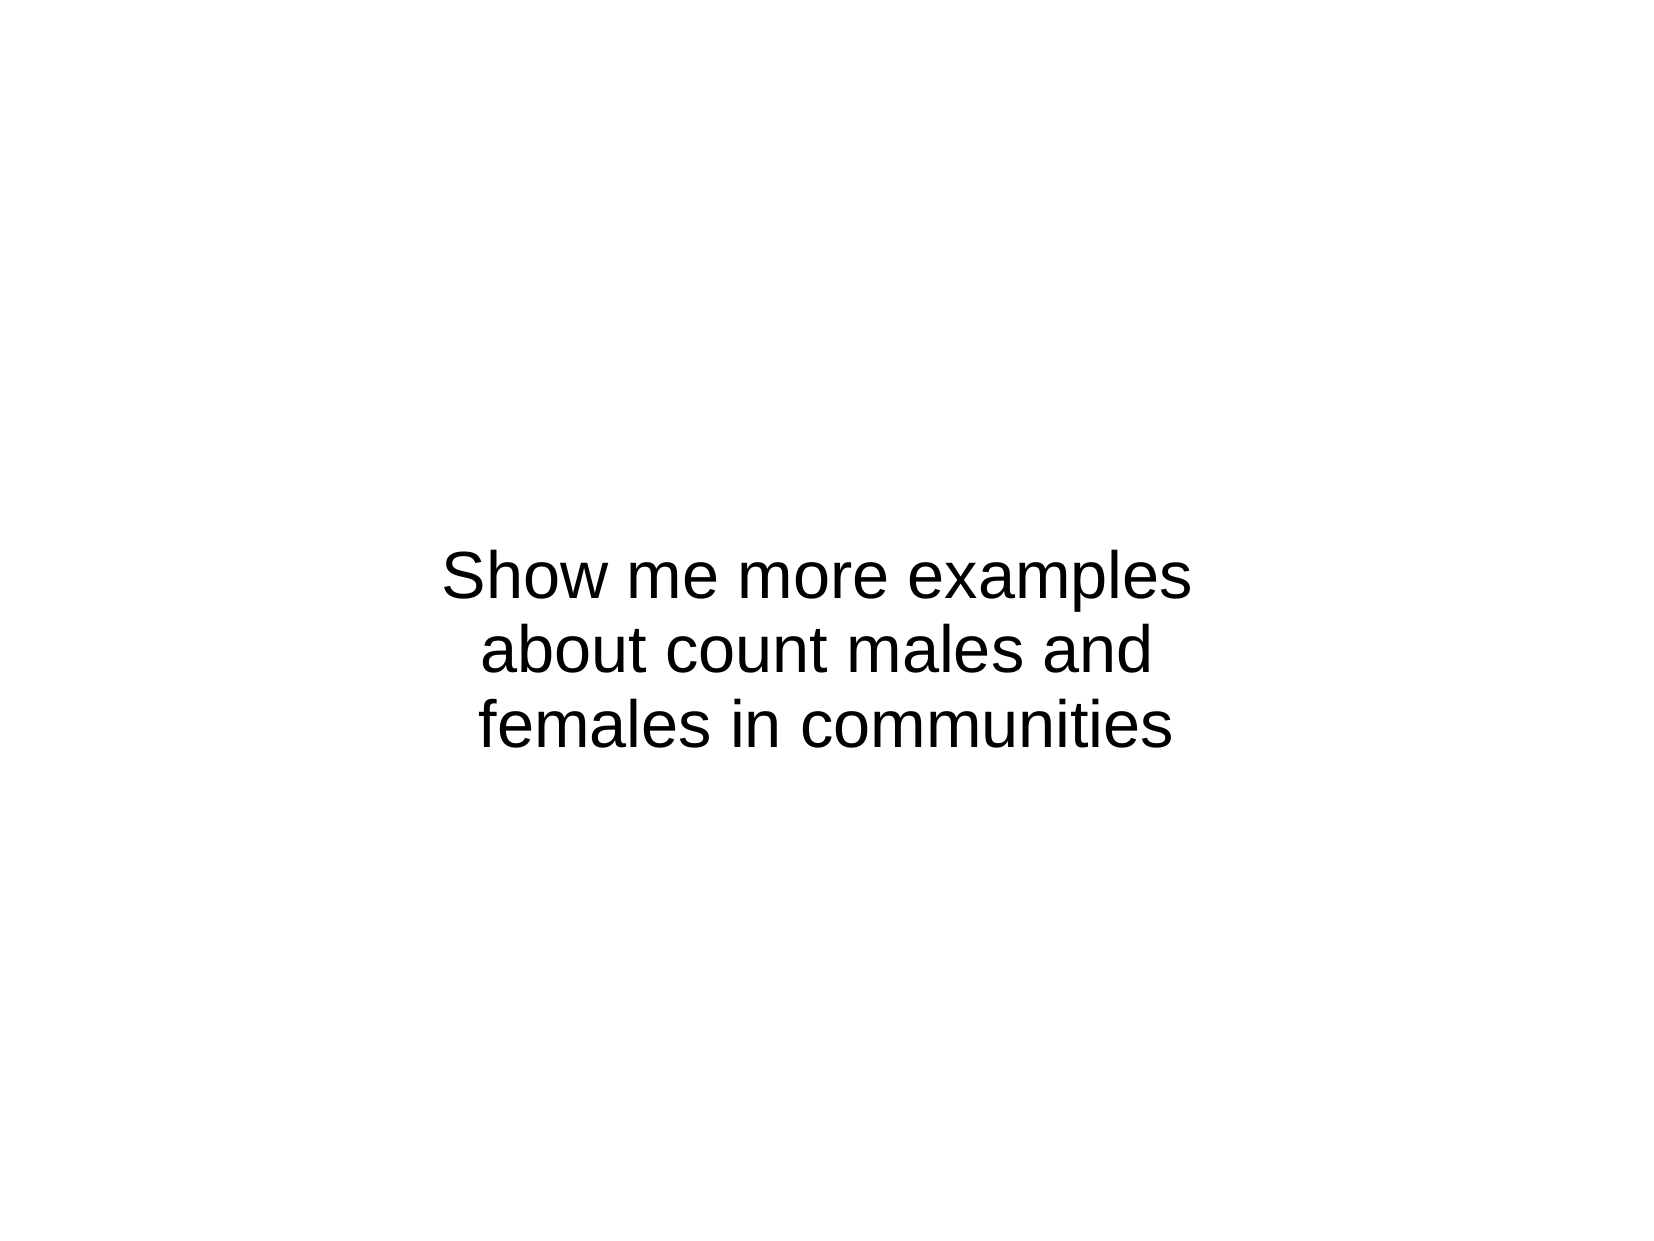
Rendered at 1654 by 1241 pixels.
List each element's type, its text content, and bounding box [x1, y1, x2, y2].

subtitle Show me more examples about count males and females in communities [82, 290, 1571, 1010]
